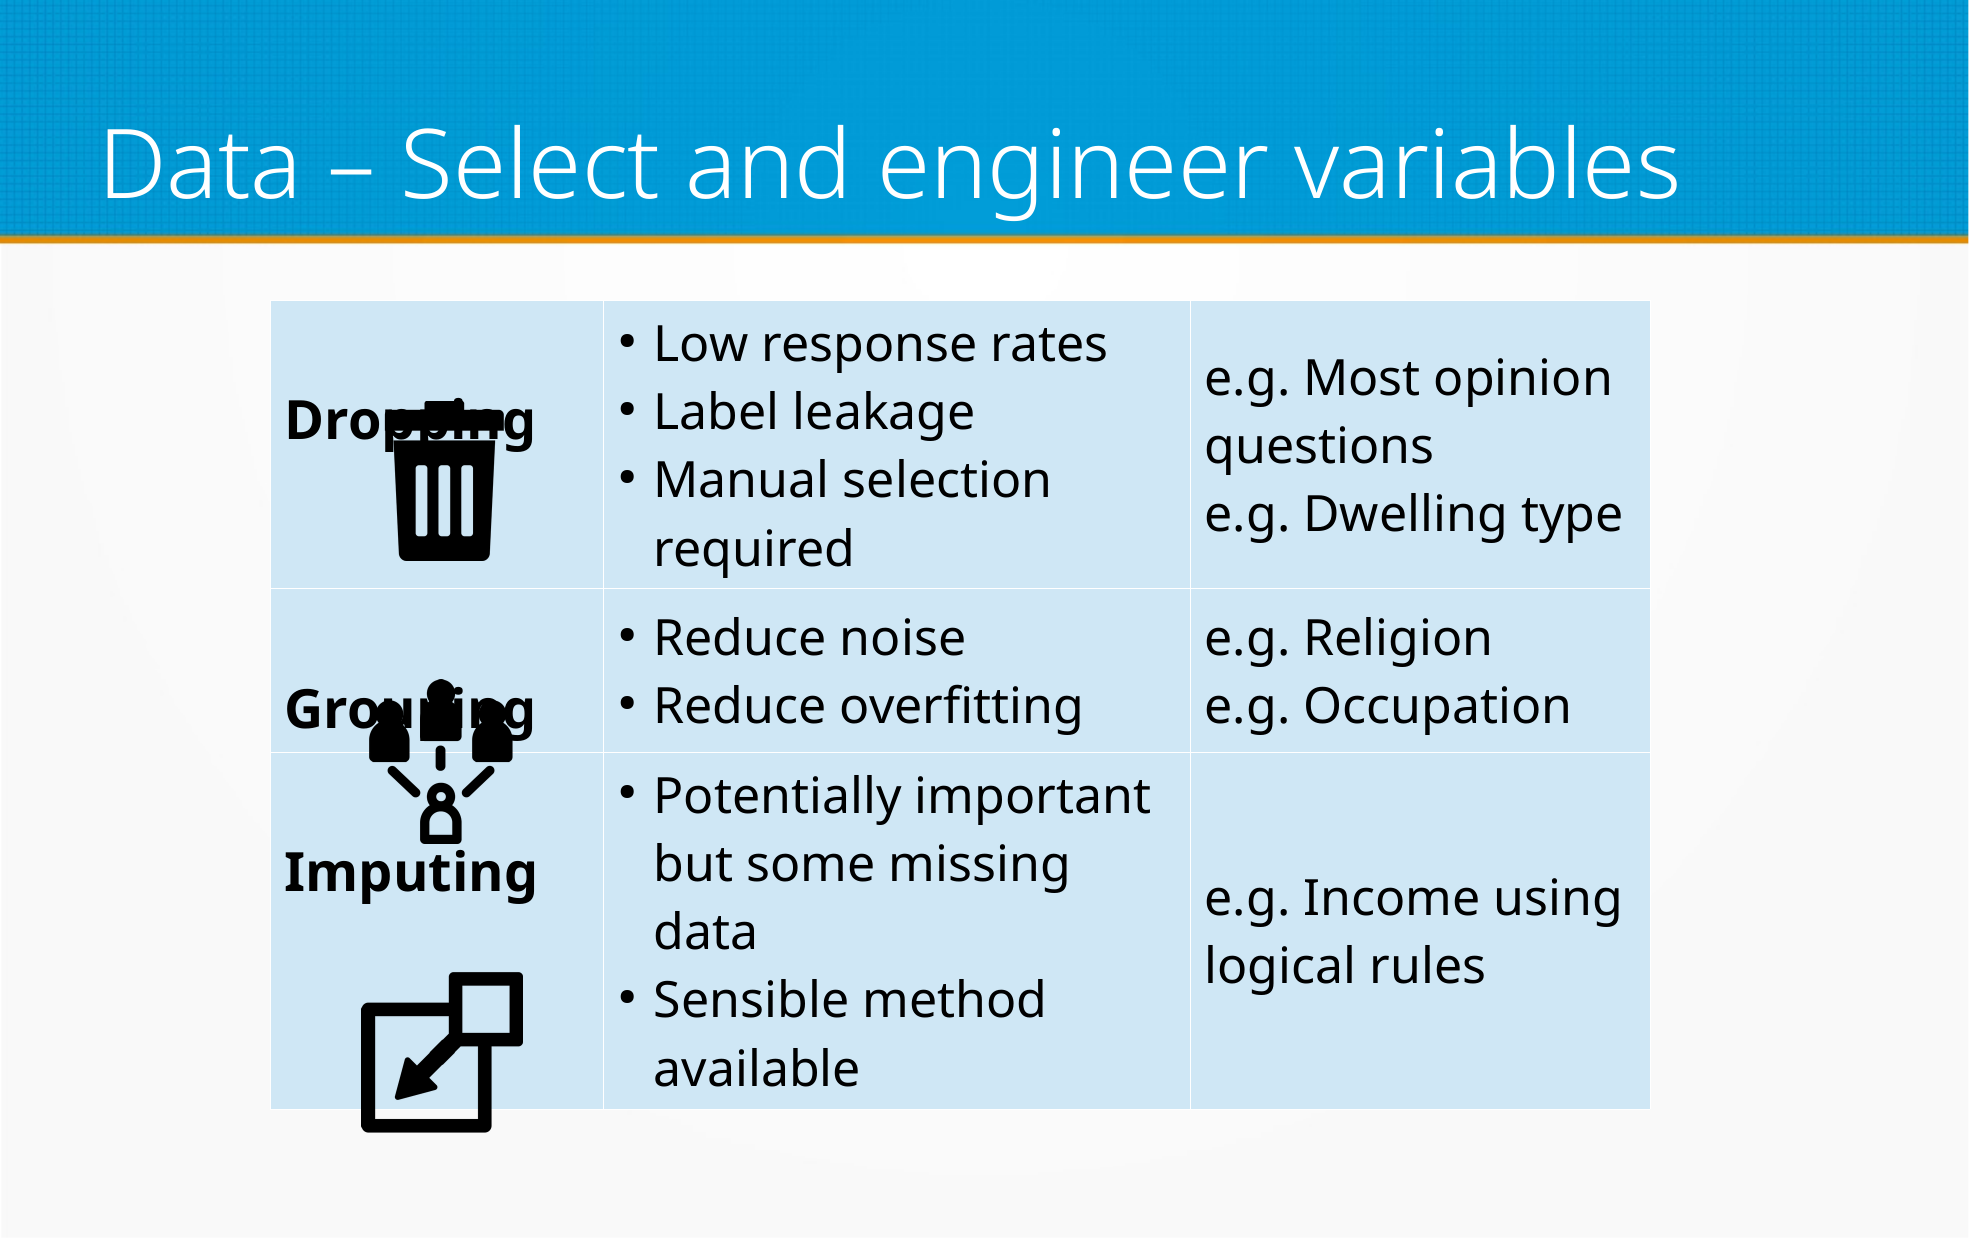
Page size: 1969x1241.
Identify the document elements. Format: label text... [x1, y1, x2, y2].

table_header Dropping [271, 301, 603, 588]
table_cell Potentially important but some missing data Sensible method available [604, 753, 1190, 1109]
table_cell Reduce noise Reduce overfitting [604, 589, 1190, 752]
table_cell Grouping [271, 589, 603, 752]
table_header e.g. Most opinion questions e.g. Dwelling type [1191, 301, 1650, 588]
picture [0, 233, 1969, 1241]
title Data – Select and engineer variables [98, 19, 1870, 227]
table_header Low response rates Label leakage Manual selection required [604, 301, 1190, 588]
table_cell e.g. Religion e.g. Occupation [1191, 589, 1650, 752]
table_cell Imputing [271, 753, 603, 1109]
table_cell e.g. Income using logical rules [1191, 753, 1650, 1109]
